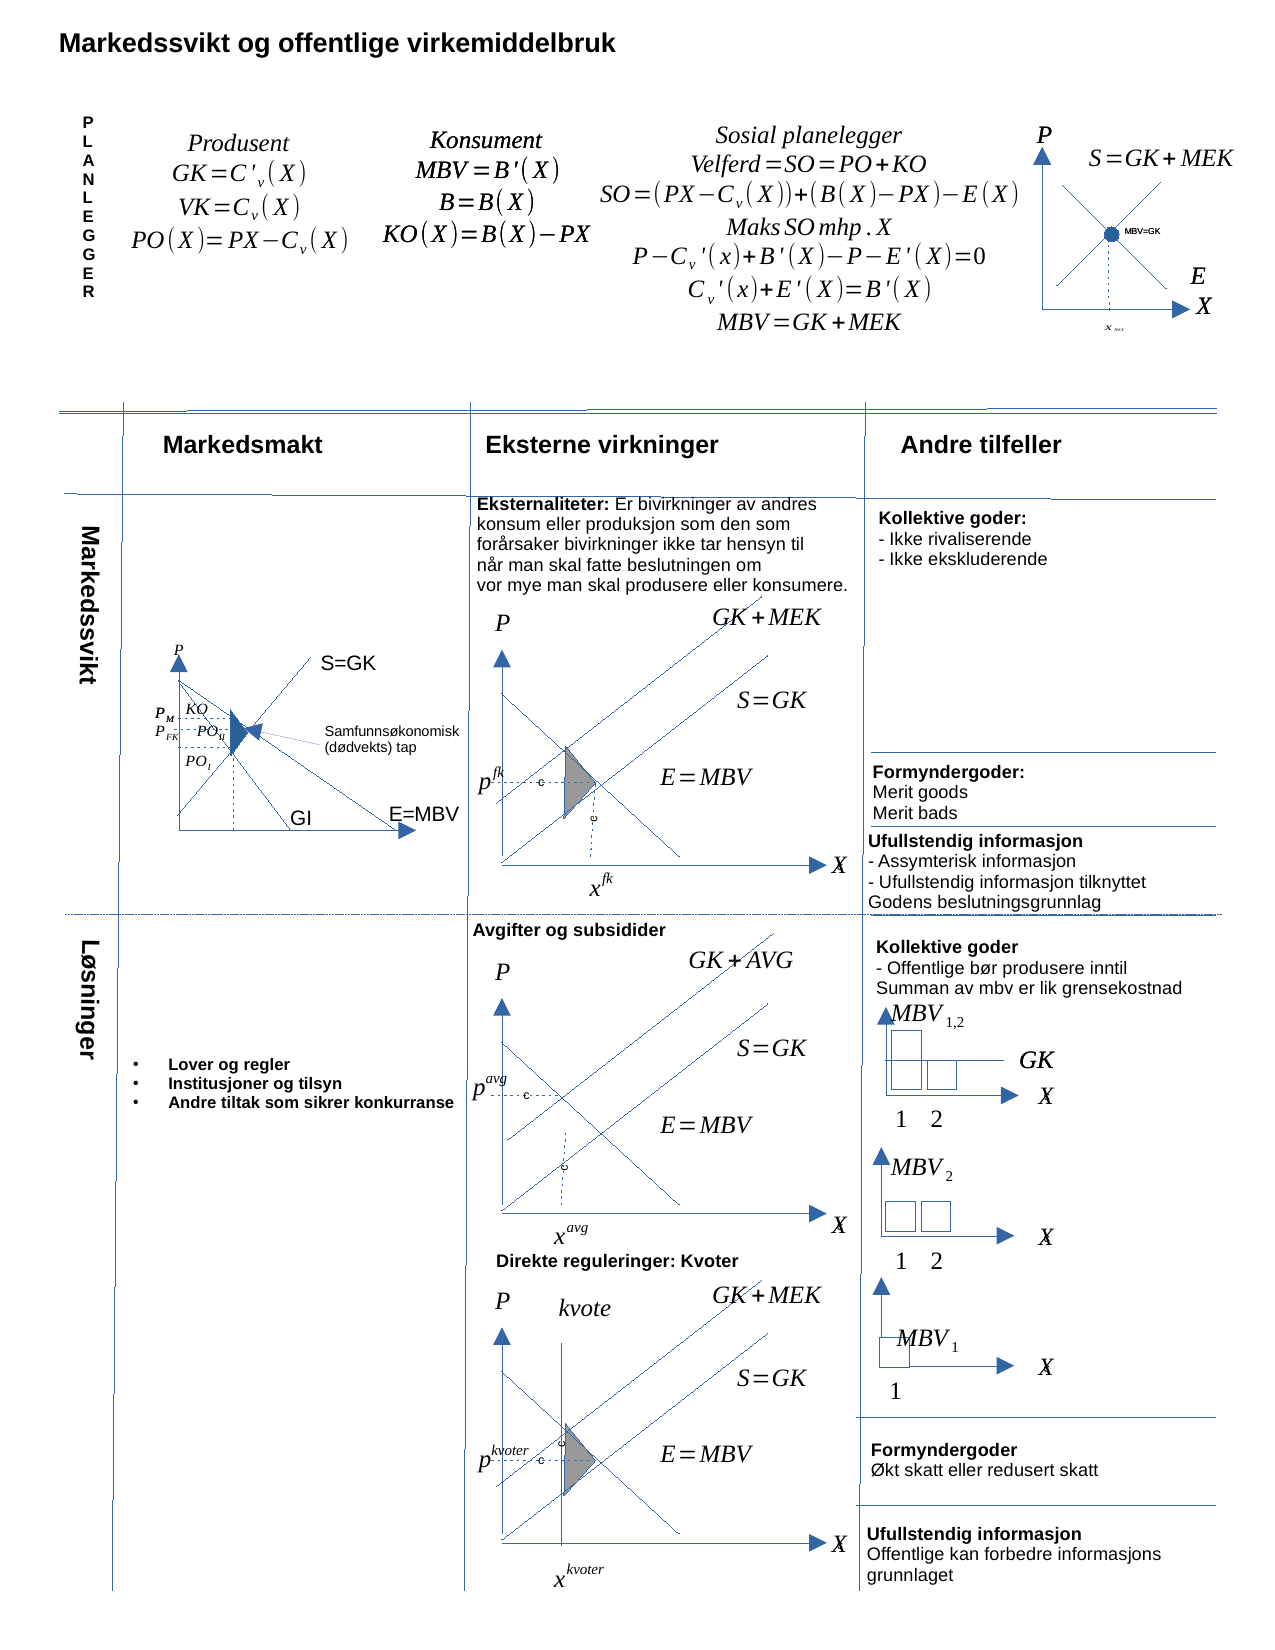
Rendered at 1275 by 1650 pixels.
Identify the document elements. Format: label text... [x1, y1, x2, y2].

text_box Eksternaliteter: Er bivirkninger av andres konsum eller produksjon som den som forårsaker bivirkninger ikke tar hensyn til når man skal fatte beslutningen om vor mye man skal produsere eller konsumere. [462, 486, 876, 611]
chart [191, 723, 231, 743]
chart [889, 1377, 902, 1406]
text_box Kollektive goder: - Ikke rivaliserende - Ikke ekskluderende [863, 500, 1275, 625]
text_box [927, 1061, 957, 1090]
text_box E=MBV [374, 795, 475, 835]
text_box [879, 1337, 910, 1368]
text_box Kollektive goder - Offentlige bør produsere inntil Summan av mbv er lik grensekostnad [861, 930, 1275, 1054]
chart [558, 1319, 613, 1323]
chart [552, 1218, 590, 1243]
text_box Formyndergoder Økt skatt eller redusert skatt [856, 1432, 1270, 1557]
chart [1182, 262, 1213, 291]
text_box MBV=GK [1110, 219, 1205, 255]
chart [475, 1441, 531, 1473]
chart [180, 752, 216, 773]
text_box Samfunnsøkonomisk (dødvekts) tap [309, 716, 479, 780]
chart [688, 946, 794, 975]
chart [768, 1281, 824, 1310]
text_box Ufullstendig informasjon Offentlige kan forbedre informasjons grunnlaget [852, 1516, 1266, 1641]
chart [1029, 121, 1059, 149]
text_box Formyndergoder: Merit goods Merit bads [857, 754, 1272, 879]
chart [493, 968, 512, 986]
text_box Markedsmakt [148, 423, 425, 486]
text_box Markedssvikt og offentlige virkemiddelbruk [44, 20, 827, 97]
chart [658, 1111, 755, 1140]
chart [375, 121, 1026, 336]
chart [895, 1105, 908, 1134]
chart [895, 1247, 908, 1276]
chart [1019, 1046, 1057, 1075]
chart [735, 1035, 809, 1063]
chart [1036, 1223, 1057, 1252]
text_box Ufullstendig informasjon - Assymterisk informasjon - Ufullstendig informasjon tilknyttet Godens beslutningsgrunnlag [853, 823, 1268, 948]
chart [889, 999, 965, 1031]
chart [735, 686, 809, 715]
chart [1103, 323, 1124, 333]
text_box Andre tilfeller [885, 423, 1085, 495]
text_box GI [275, 799, 337, 838]
text_box [230, 709, 248, 756]
chart [658, 763, 755, 792]
text_box Eksterne virkninger [470, 423, 854, 486]
chart [588, 869, 615, 901]
chart [150, 704, 183, 743]
chart [895, 1324, 960, 1356]
chart [493, 609, 512, 638]
chart [475, 763, 505, 795]
chart [930, 1105, 944, 1134]
chart [830, 851, 850, 880]
chart [830, 1212, 850, 1240]
text_box [1104, 227, 1110, 242]
chart [930, 1247, 944, 1276]
chart [169, 641, 188, 659]
text_box Lover og regler Institusjoner og tilsyn Andre tiltak som sikrer konkurranse [118, 1048, 473, 1316]
chart [123, 129, 355, 258]
chart [1082, 144, 1241, 173]
text_box Direkte reguleringer: Kvoter [481, 1243, 768, 1319]
text_box [563, 1423, 596, 1496]
chart [658, 1441, 755, 1469]
chart [1036, 1353, 1057, 1382]
chart [180, 700, 213, 719]
text_box P L A N L E G G E R [68, 106, 130, 401]
chart [1036, 1082, 1057, 1111]
text_box [563, 746, 596, 819]
chart [889, 1153, 954, 1185]
text_box [891, 1061, 922, 1090]
text_box [921, 1201, 951, 1232]
chart [712, 603, 824, 632]
text_box Markedssvikt [43, 510, 113, 895]
chart [469, 1069, 509, 1101]
chart [552, 1560, 606, 1592]
chart [830, 1531, 850, 1559]
text_box Løsninger [43, 923, 113, 1309]
text_box [145, 675, 176, 746]
chart [1188, 292, 1221, 321]
text_box [891, 1031, 922, 1060]
chart [735, 1364, 809, 1392]
text_box S=GK [305, 644, 392, 684]
text_box Avgifter og subsidider [457, 912, 730, 968]
text_box [885, 1201, 916, 1232]
